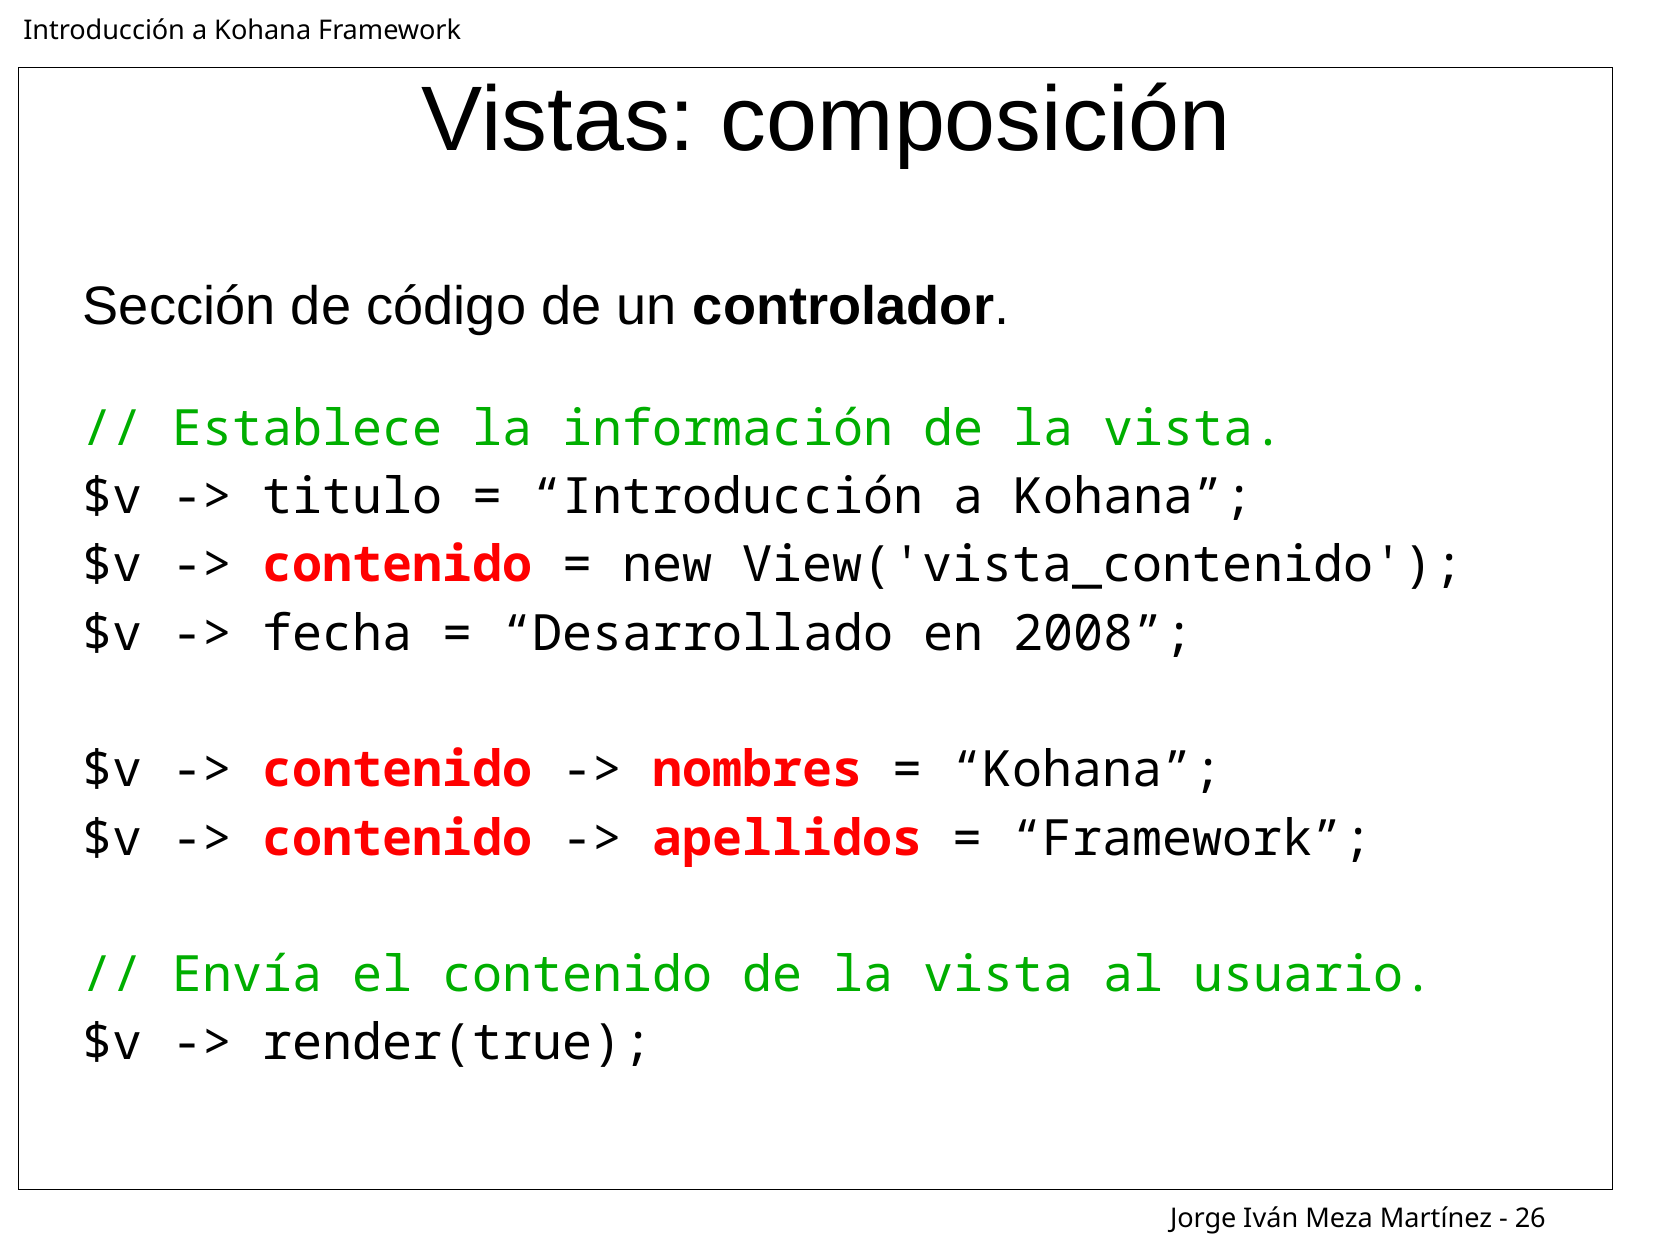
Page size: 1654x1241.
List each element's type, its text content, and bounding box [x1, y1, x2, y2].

subtitle Sección de código de un controlador. // Establece la información de la vista. $v -> titulo = “Introducción a Kohana”; $v -> contenido = new View('vista_contenido'); $v -> fecha = “Desarrollado en 2008”; $v -> contenido -> nombres = “Kohana”; $v -> contenido -> apellidos = “Framework”; // Envía el contenido de la vista al usuario. $v -> render(true); [82, 194, 1571, 1156]
title Vistas: composición [82, 56, 1571, 181]
